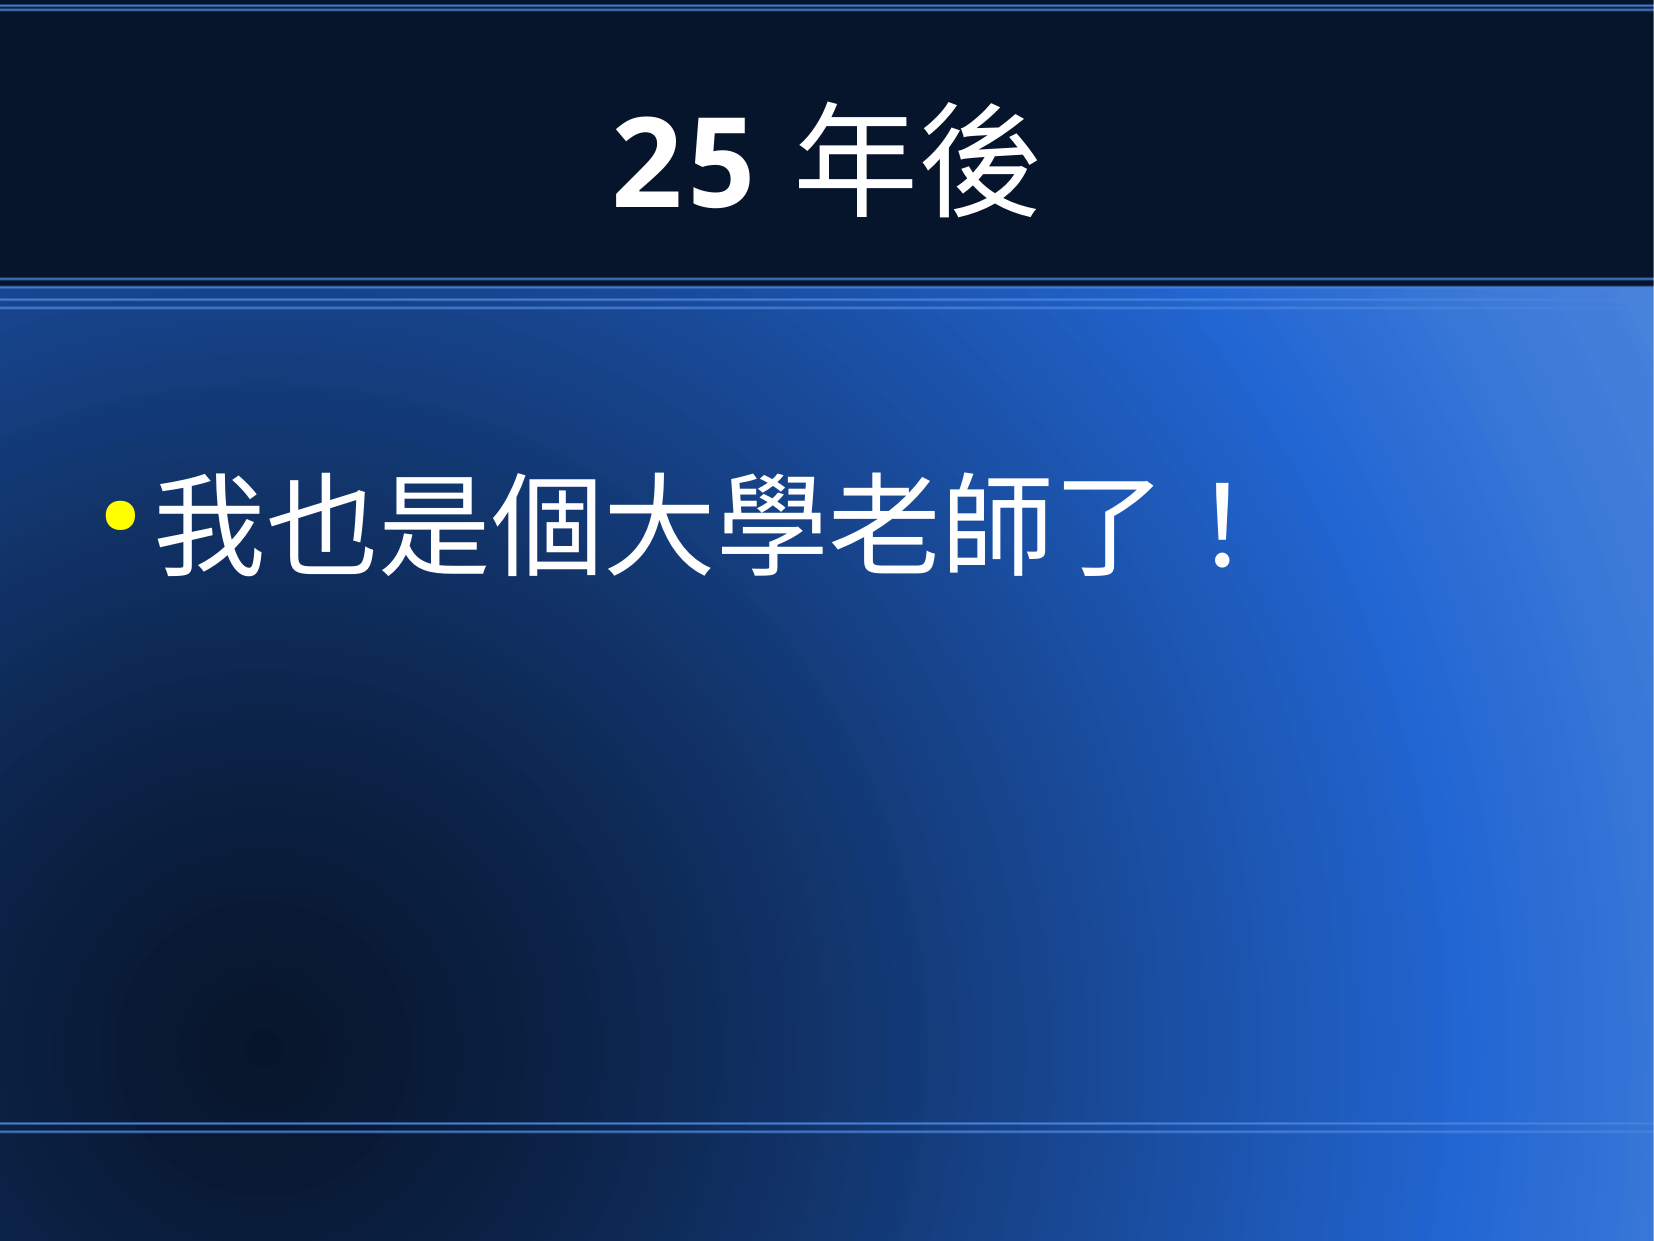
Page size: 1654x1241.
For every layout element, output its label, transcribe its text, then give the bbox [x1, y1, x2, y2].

list 我也是個大學老師了！ [82, 355, 1571, 1241]
picture [0, 0, 1654, 1241]
title 25年後 [82, 49, 1571, 257]
